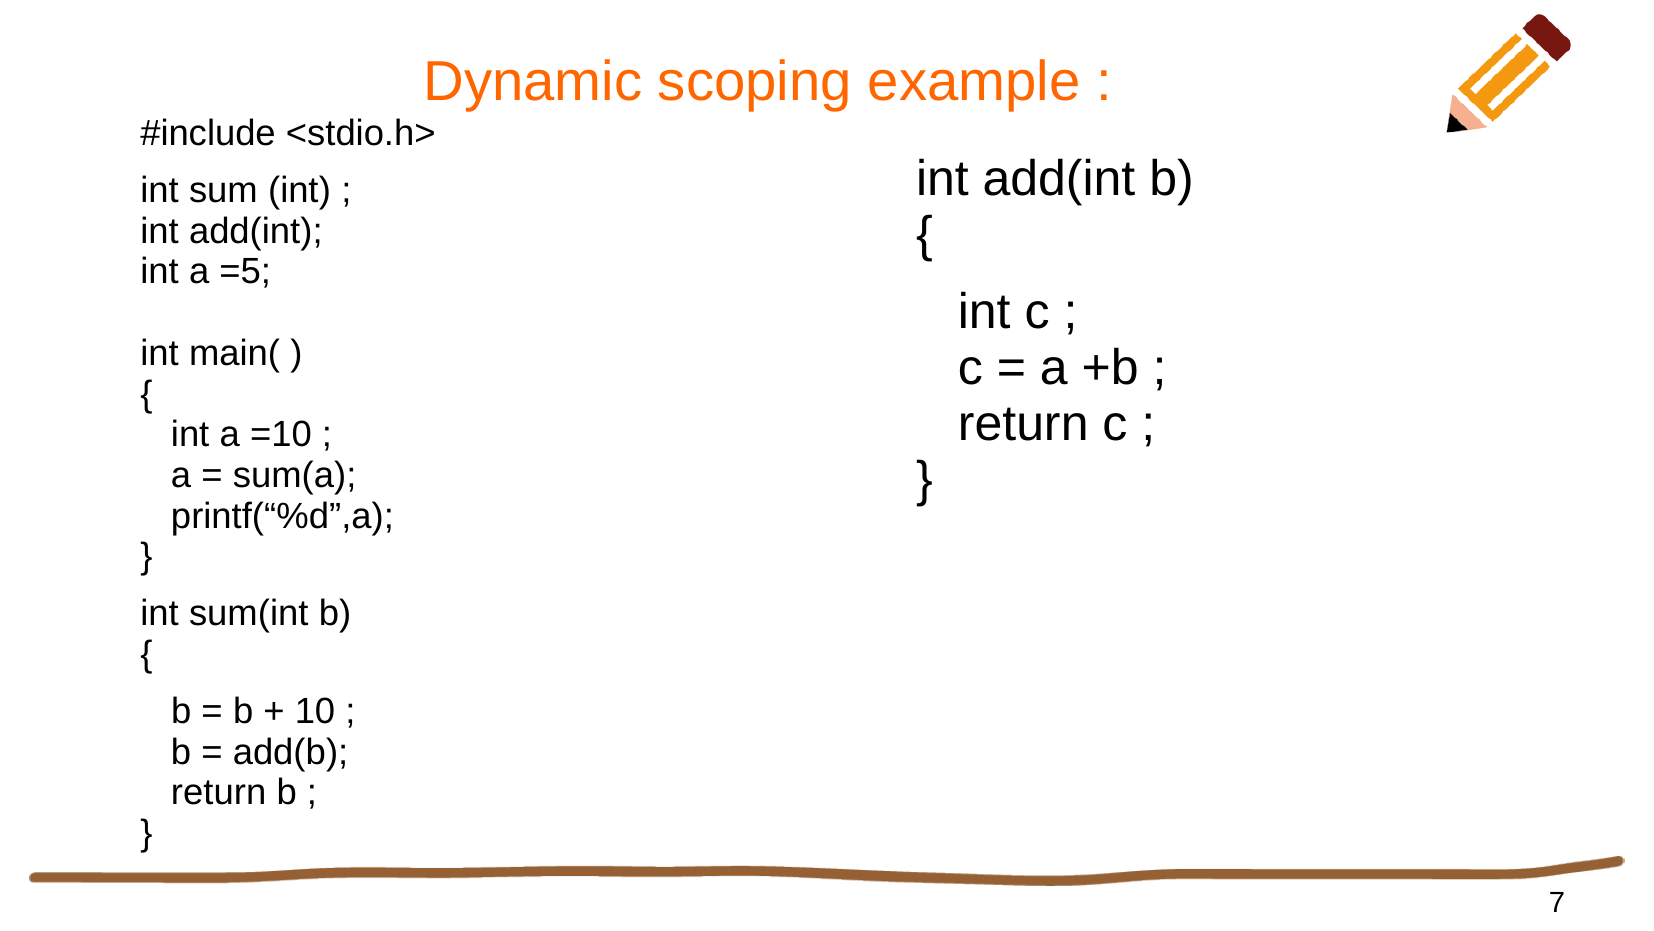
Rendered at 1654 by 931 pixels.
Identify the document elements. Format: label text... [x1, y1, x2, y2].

title Dynamic scoping example : [88, 29, 1447, 133]
list int add(int b) { int c ; c = a +b ; return c ; } [845, 150, 1566, 857]
picture [29, 856, 1625, 886]
picture [1446, 14, 1571, 133]
list #include <stdio.h> int sum (int) ; int add(int); int a =5; int main( ) { int a =10 ; a = sum(a); printf(“%d”,a); } int sum(int b) { b = b + 10 ; b = add(b); return b ; } [88, 112, 809, 857]
